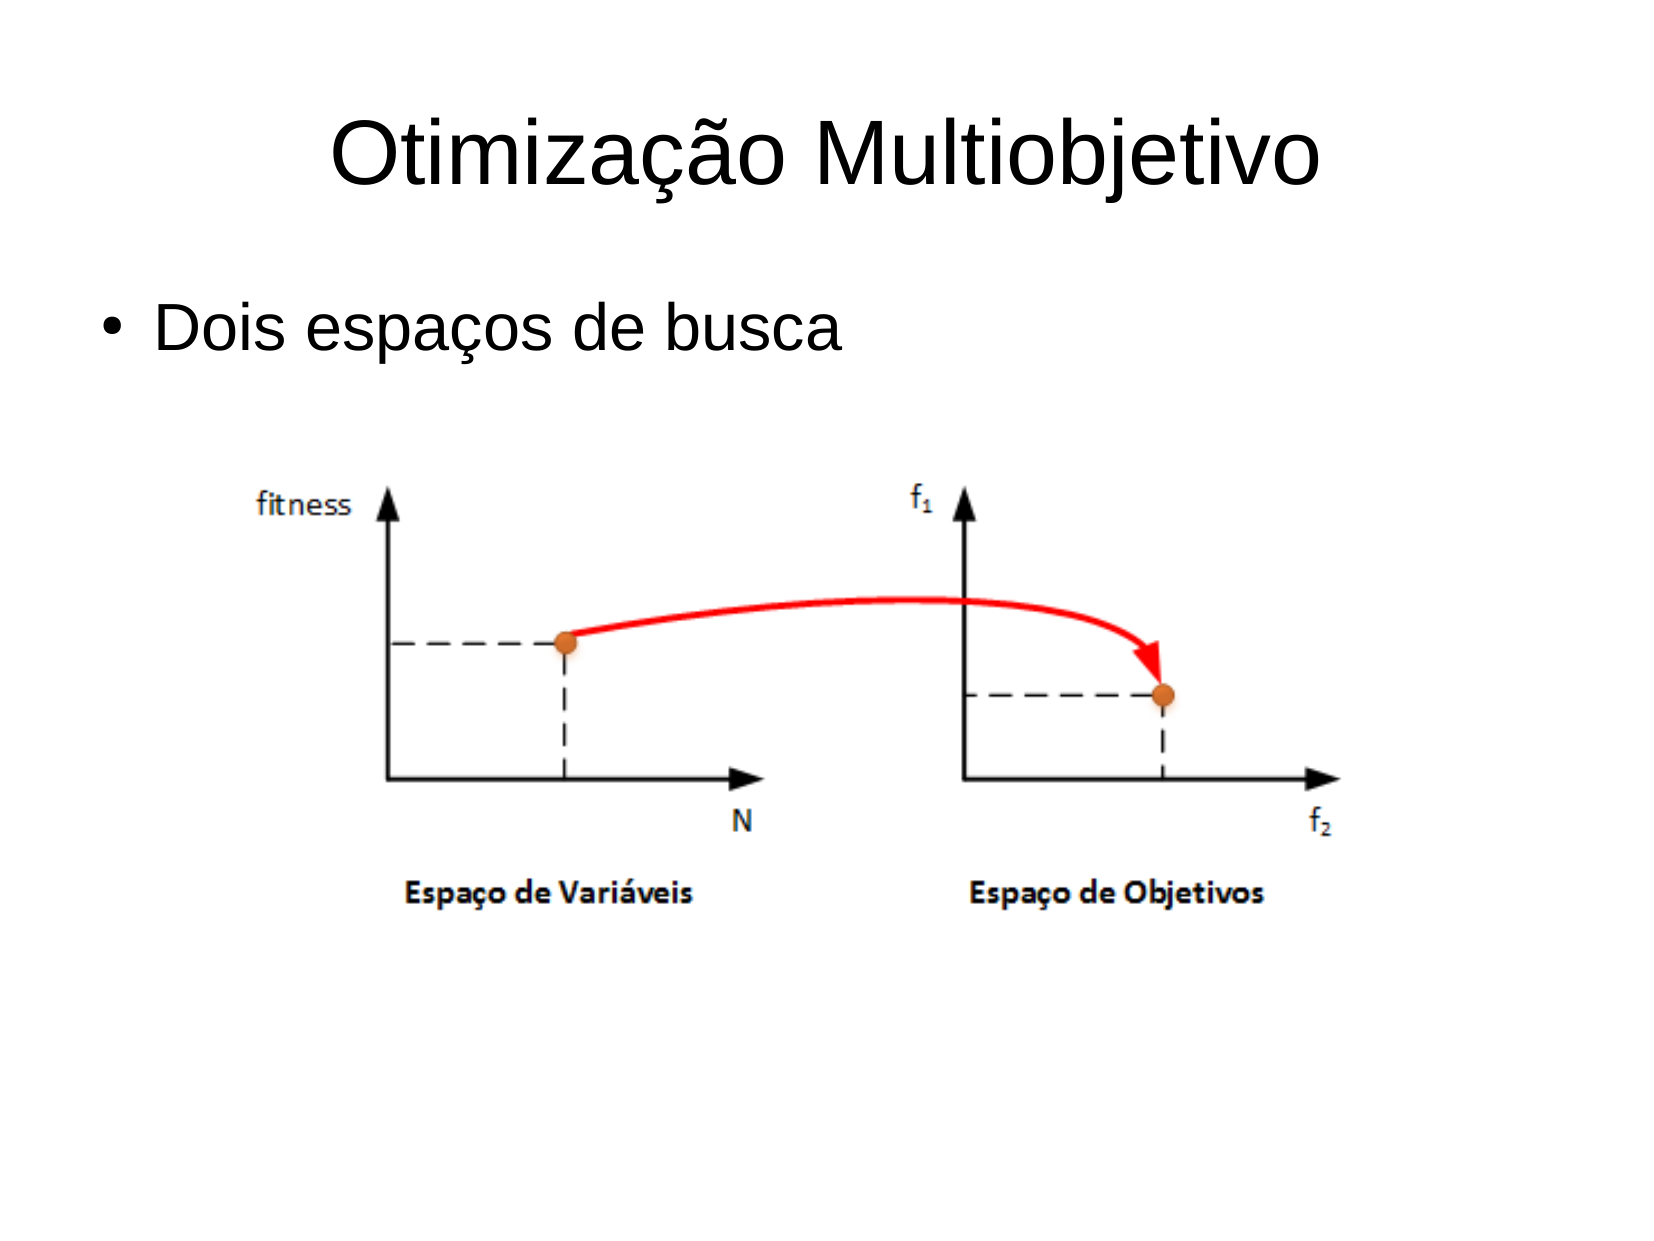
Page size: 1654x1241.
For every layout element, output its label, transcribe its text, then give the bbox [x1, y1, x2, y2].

list Dois espaços de busca [82, 290, 1571, 1010]
title Otimização Multiobjetivo [82, 49, 1571, 257]
picture [232, 464, 1351, 933]
